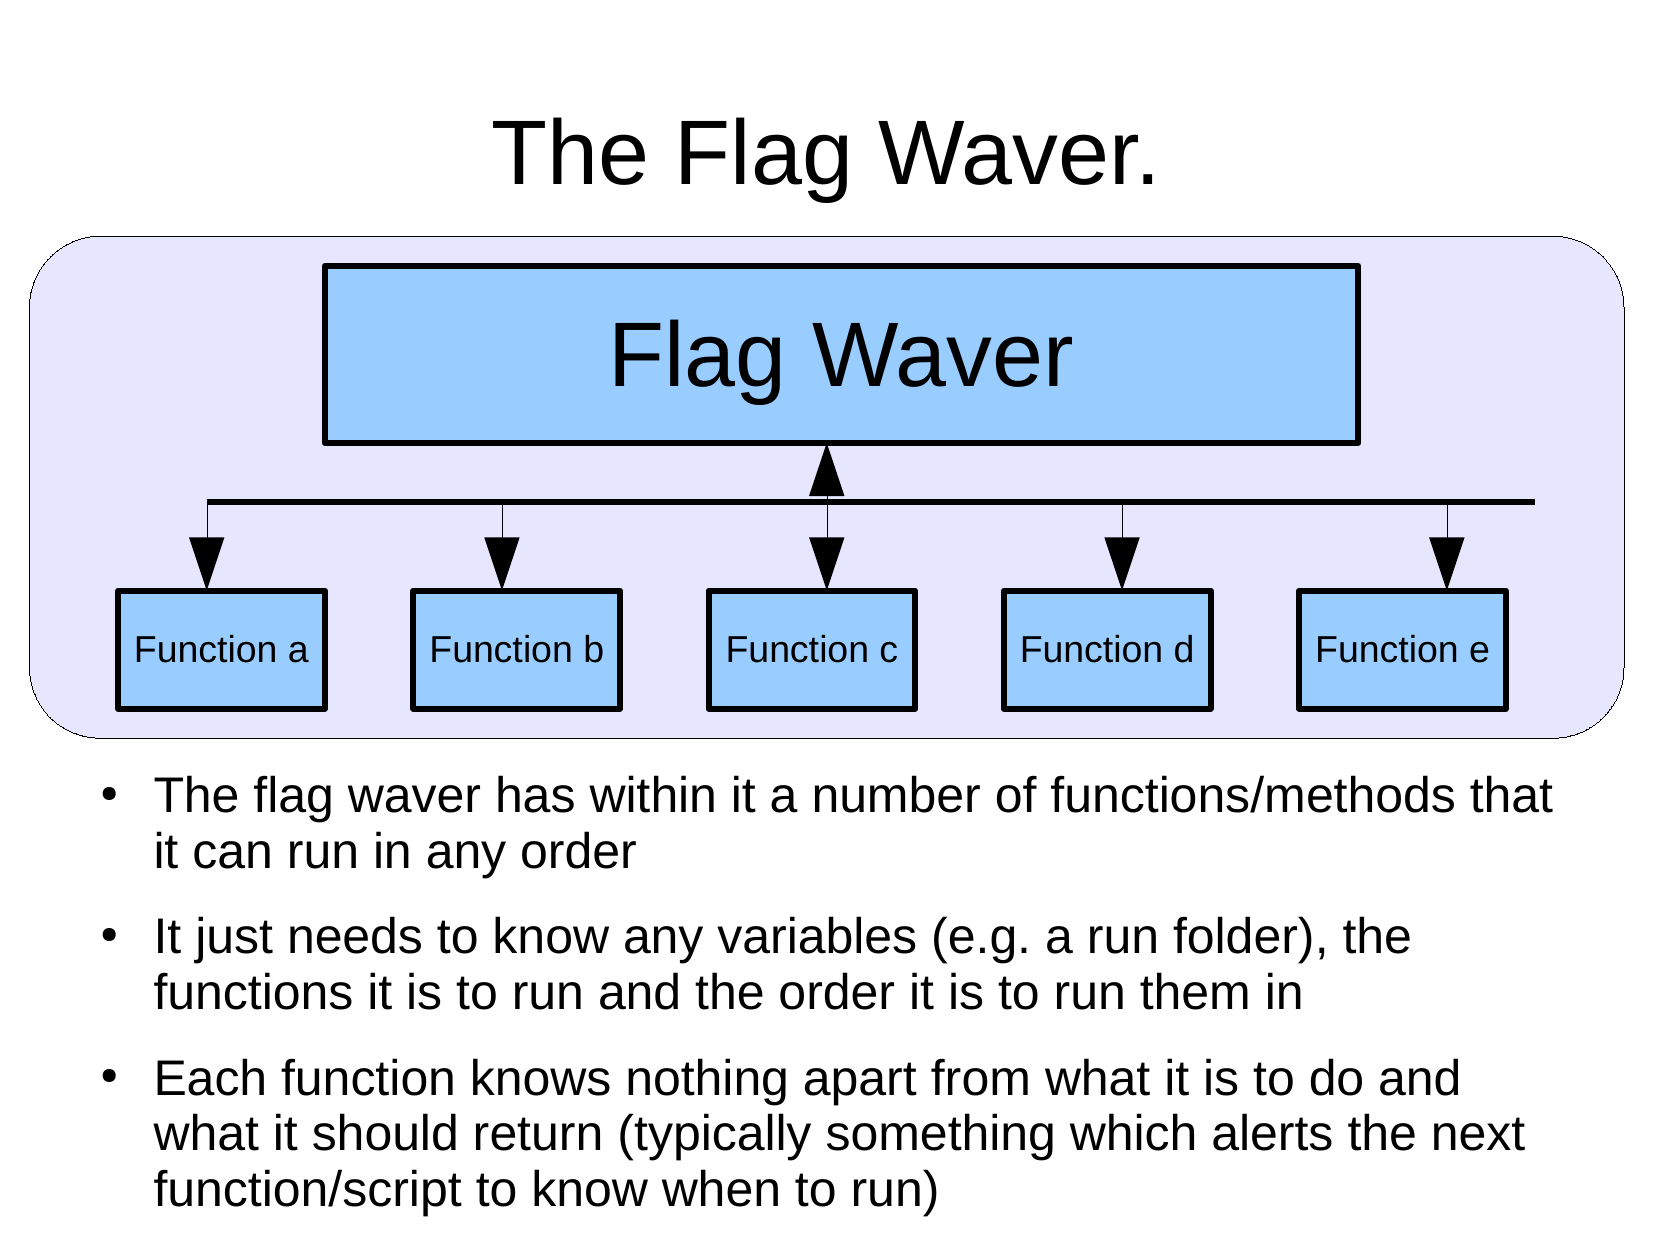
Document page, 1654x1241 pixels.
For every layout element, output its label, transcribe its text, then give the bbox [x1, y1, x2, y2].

text_box [29, 238, 1625, 739]
list The flag waver has within it a number of functions/methods that it can run in any order It just needs to know any variables (e.g. a run folder), the functions it is to run and the order it is to run them in Each function knows nothing apart from what it is to do and what it should return (typically something which alerts the next function/script to know when to run) [82, 767, 1565, 1241]
text_box Function e [1299, 590, 1506, 709]
title The Flag Waver. [82, 49, 1571, 257]
text_box Function d [1003, 590, 1211, 709]
text_box Flag Waver [324, 265, 1359, 443]
text_box Function c [708, 590, 916, 709]
text_box Function b [413, 590, 621, 709]
text_box Function a [118, 590, 325, 709]
